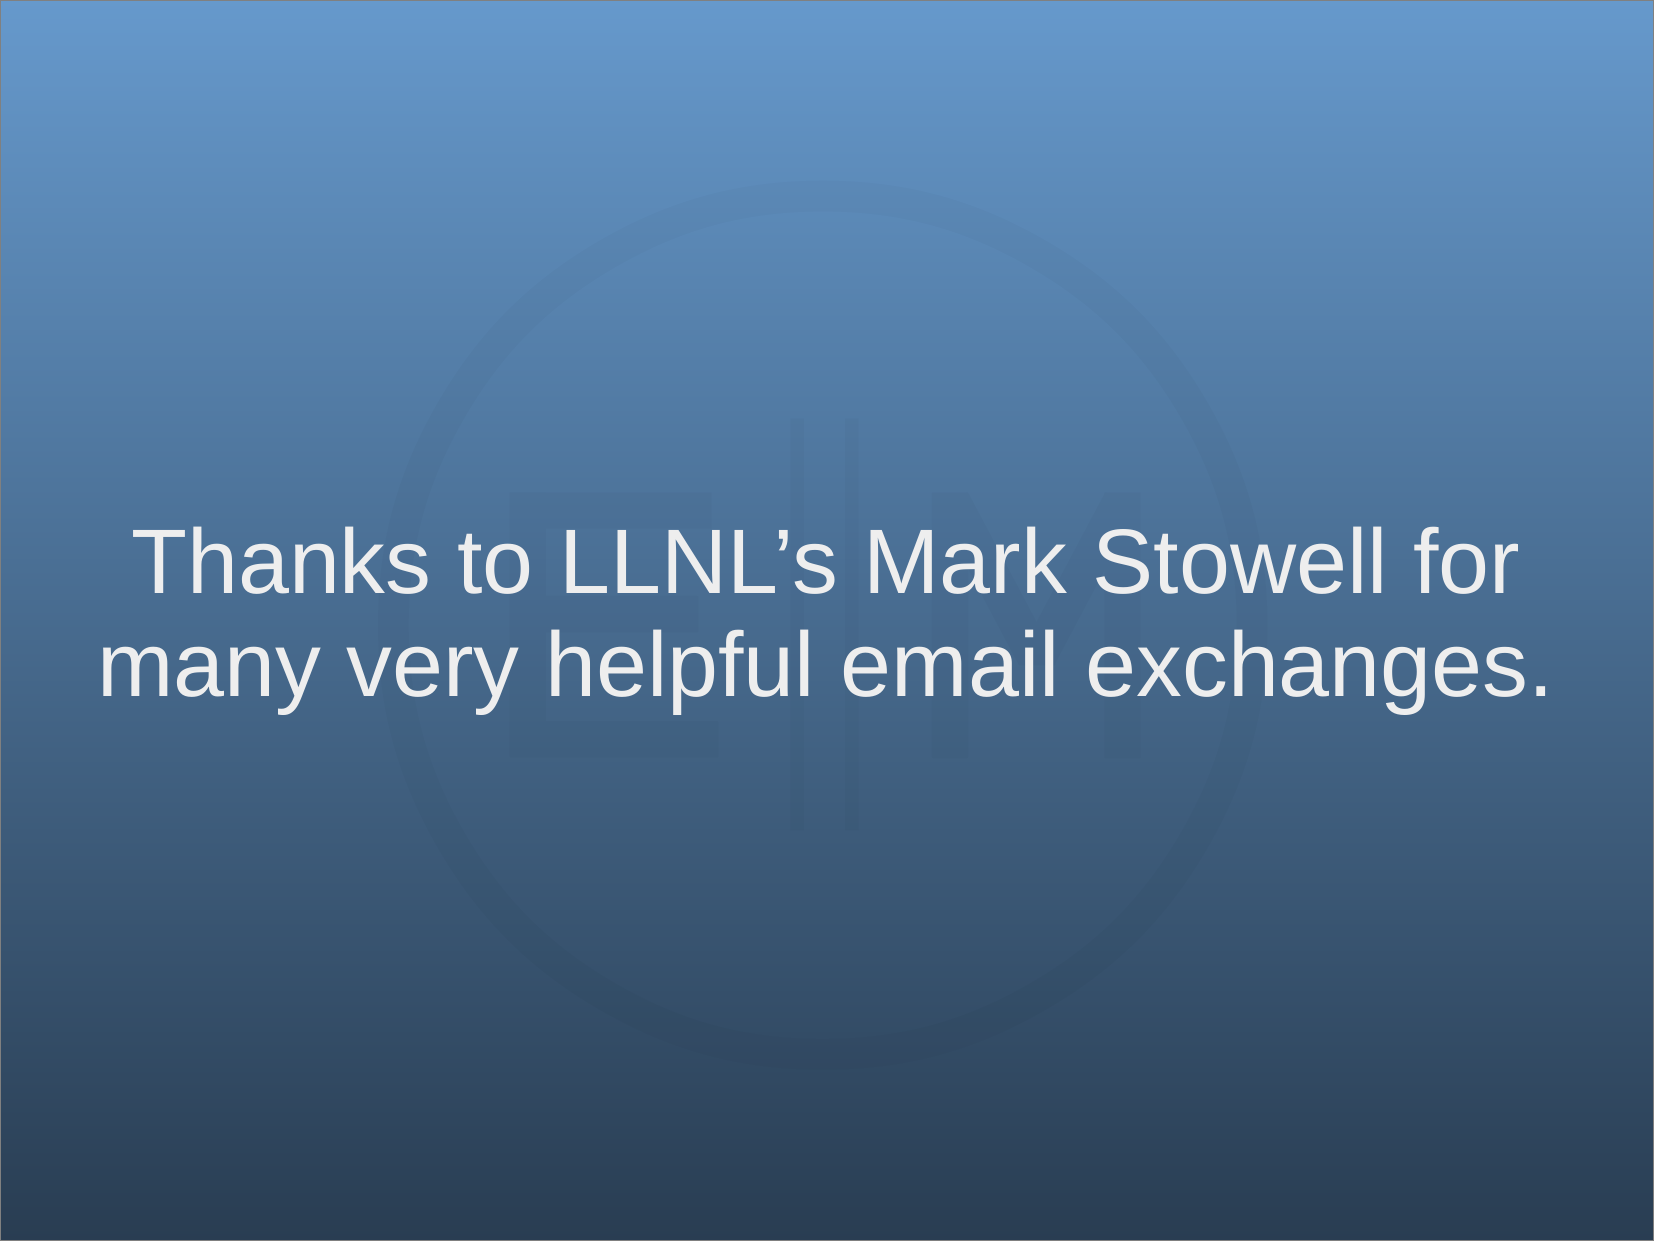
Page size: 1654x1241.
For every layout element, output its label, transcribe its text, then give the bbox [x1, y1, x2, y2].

title Thanks to LLNL’s Mark Stowell for many very helpful email exchanges. [82, 245, 1571, 981]
